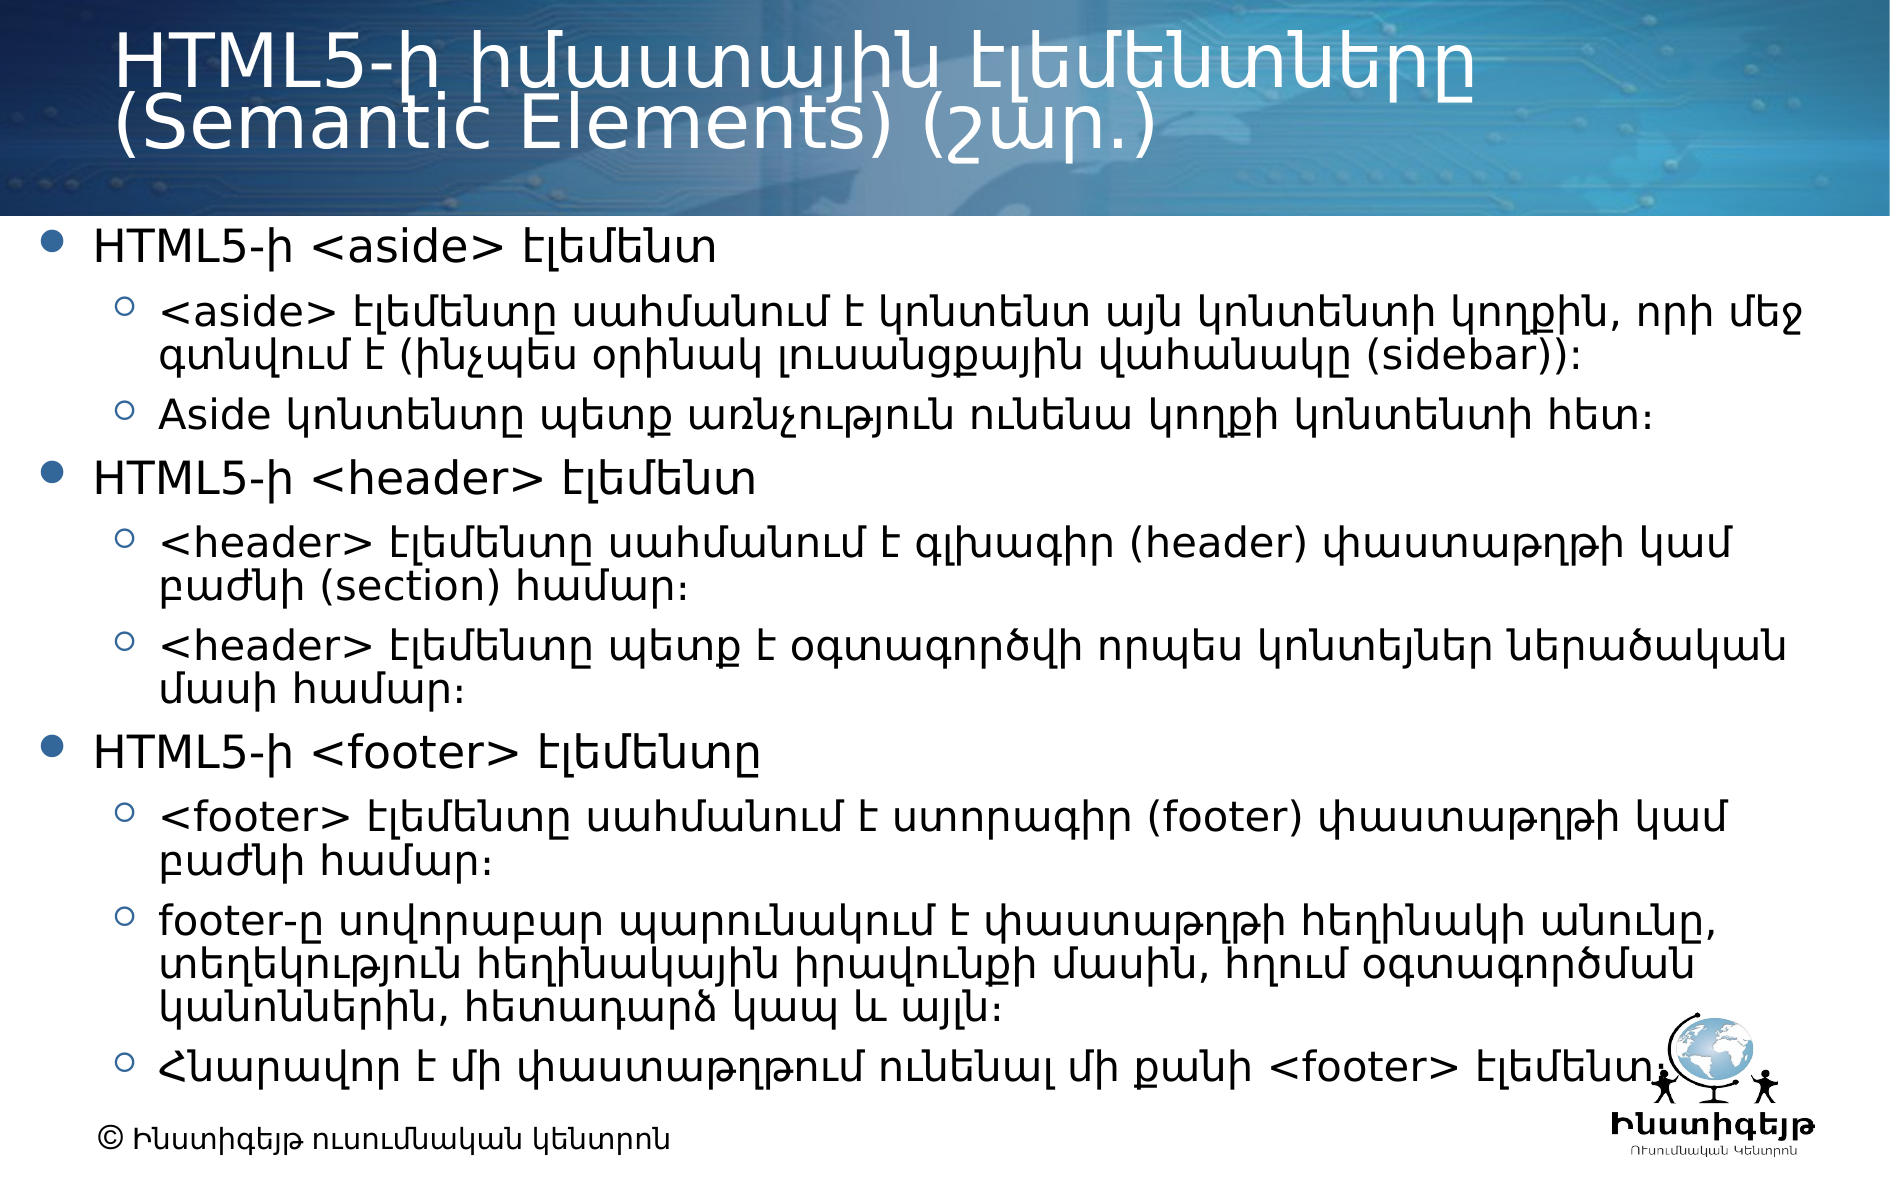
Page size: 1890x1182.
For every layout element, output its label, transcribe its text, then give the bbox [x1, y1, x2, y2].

picture [1612, 1052, 1815, 1157]
text_box HTML5-ի իմաստային էլեմենտները (Semantic Elements) (շար.) [112, 37, 1801, 43]
list HTML5-ի <aside> էլեմենտ <aside> էլեմենտը սահմանում է կոնտենտ այն կոնտենտի կողքին, որի մեջ գտնվում է (ինչպես օրինակ լուսանցքային վահանակը (sidebar)): Aside կոնտենտը պետք առնչություն ունենա կողքի կոնտենտի հետ։ HTML5-ի <header> էլեմենտ <header> էլեմենտը սահմանում է գլխագիր (header) փաստաթղթի կամ բաժնի (section) համար։ <header> էլեմենտը պետք է օգտագործվի որպես կոնտեյներ ներածական մասի համար։ HTML5-ի <footer> էլեմենտը <footer> էլեմենտը սահմանում է ստորագիր (footer) փաստաթղթի կամ բաժնի համար։ footer-ը սովորաբար պարունակում է փաստաթղթի հեղինակի անունը, տեղեկություն հեղինակային իրավունքի մասին, հղում օգտագործման կանոններին, հետադարձ կապ և այլն։ Հնարավոր է մի փաստաթղթում ունենալ մի քանի <footer> էլեմենտ։ [37, 224, 1838, 258]
picture [0, 0, 1890, 216]
